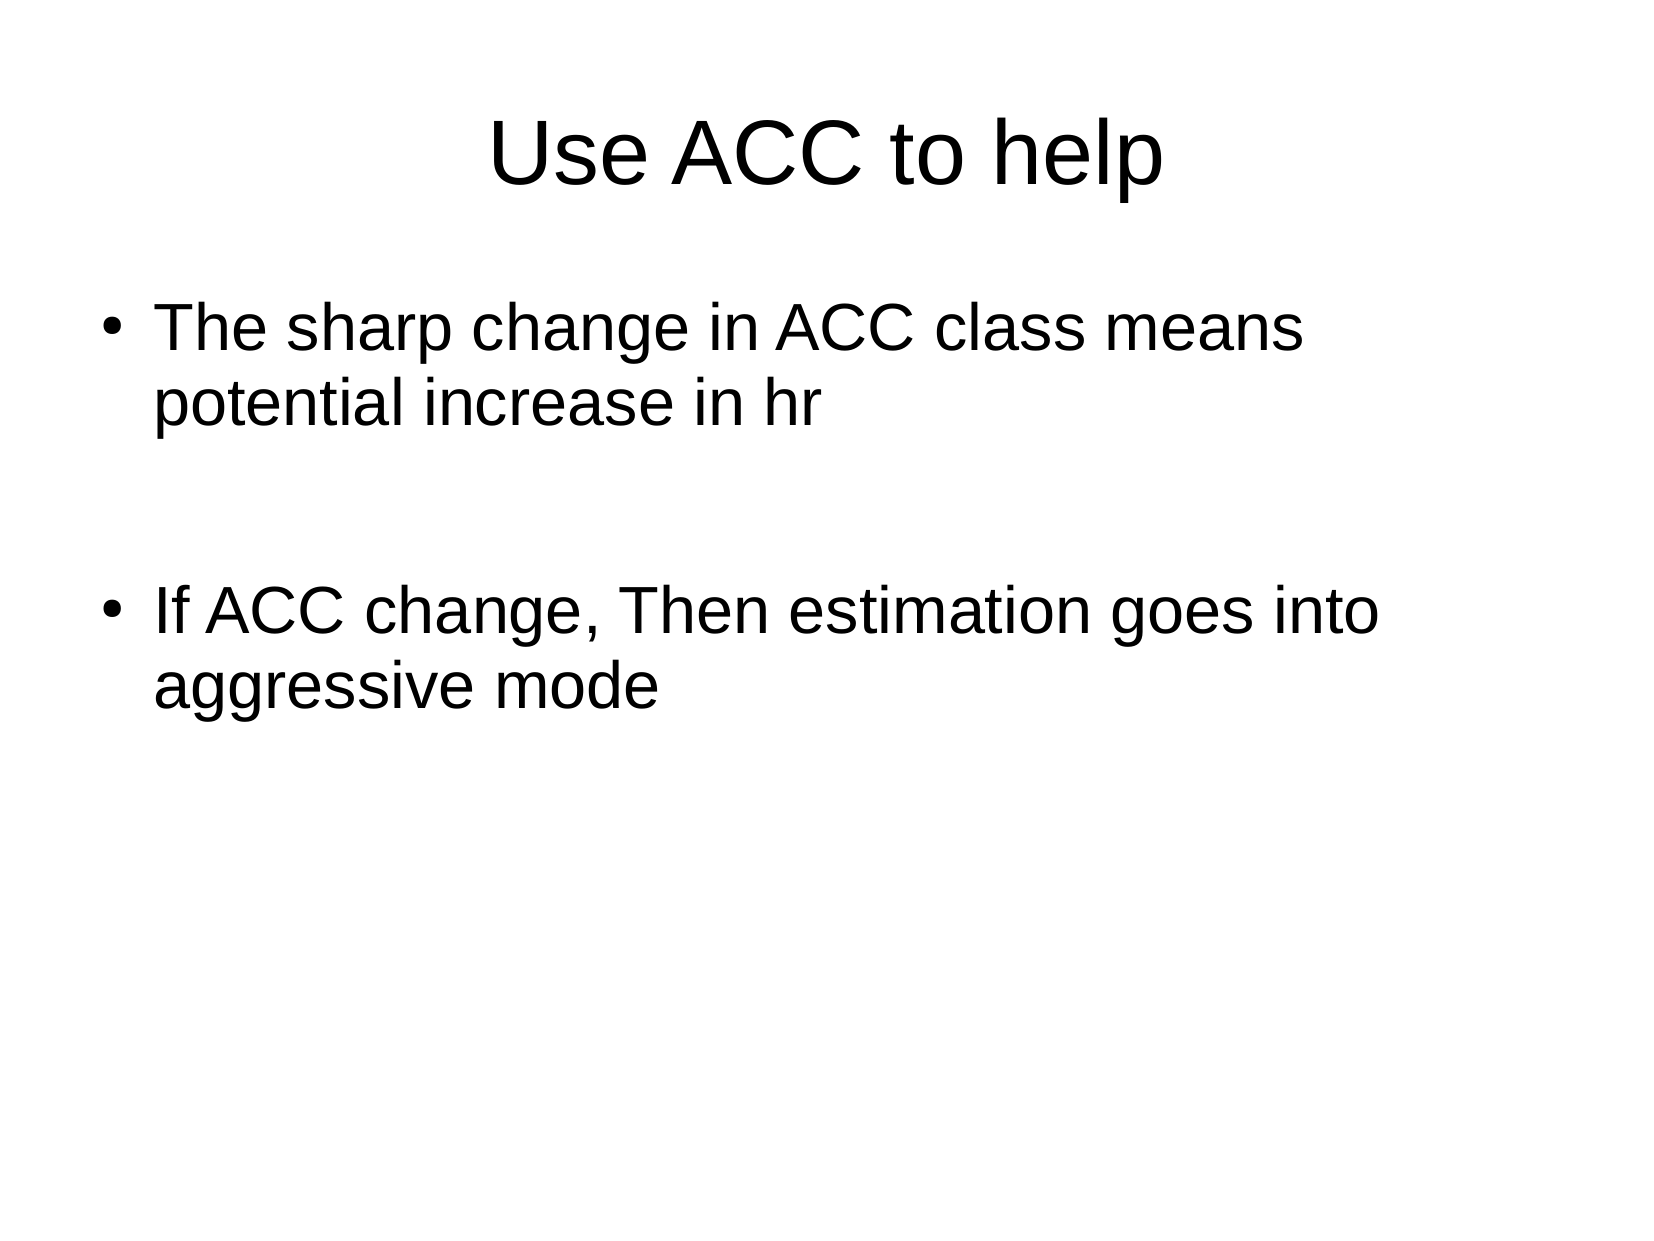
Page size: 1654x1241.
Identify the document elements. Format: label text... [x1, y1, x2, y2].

list The sharp change in ACC class means potential increase in hr If ACC change, Then estimation goes into aggressive mode [82, 290, 1571, 1010]
title Use ACC to help [82, 49, 1571, 257]
